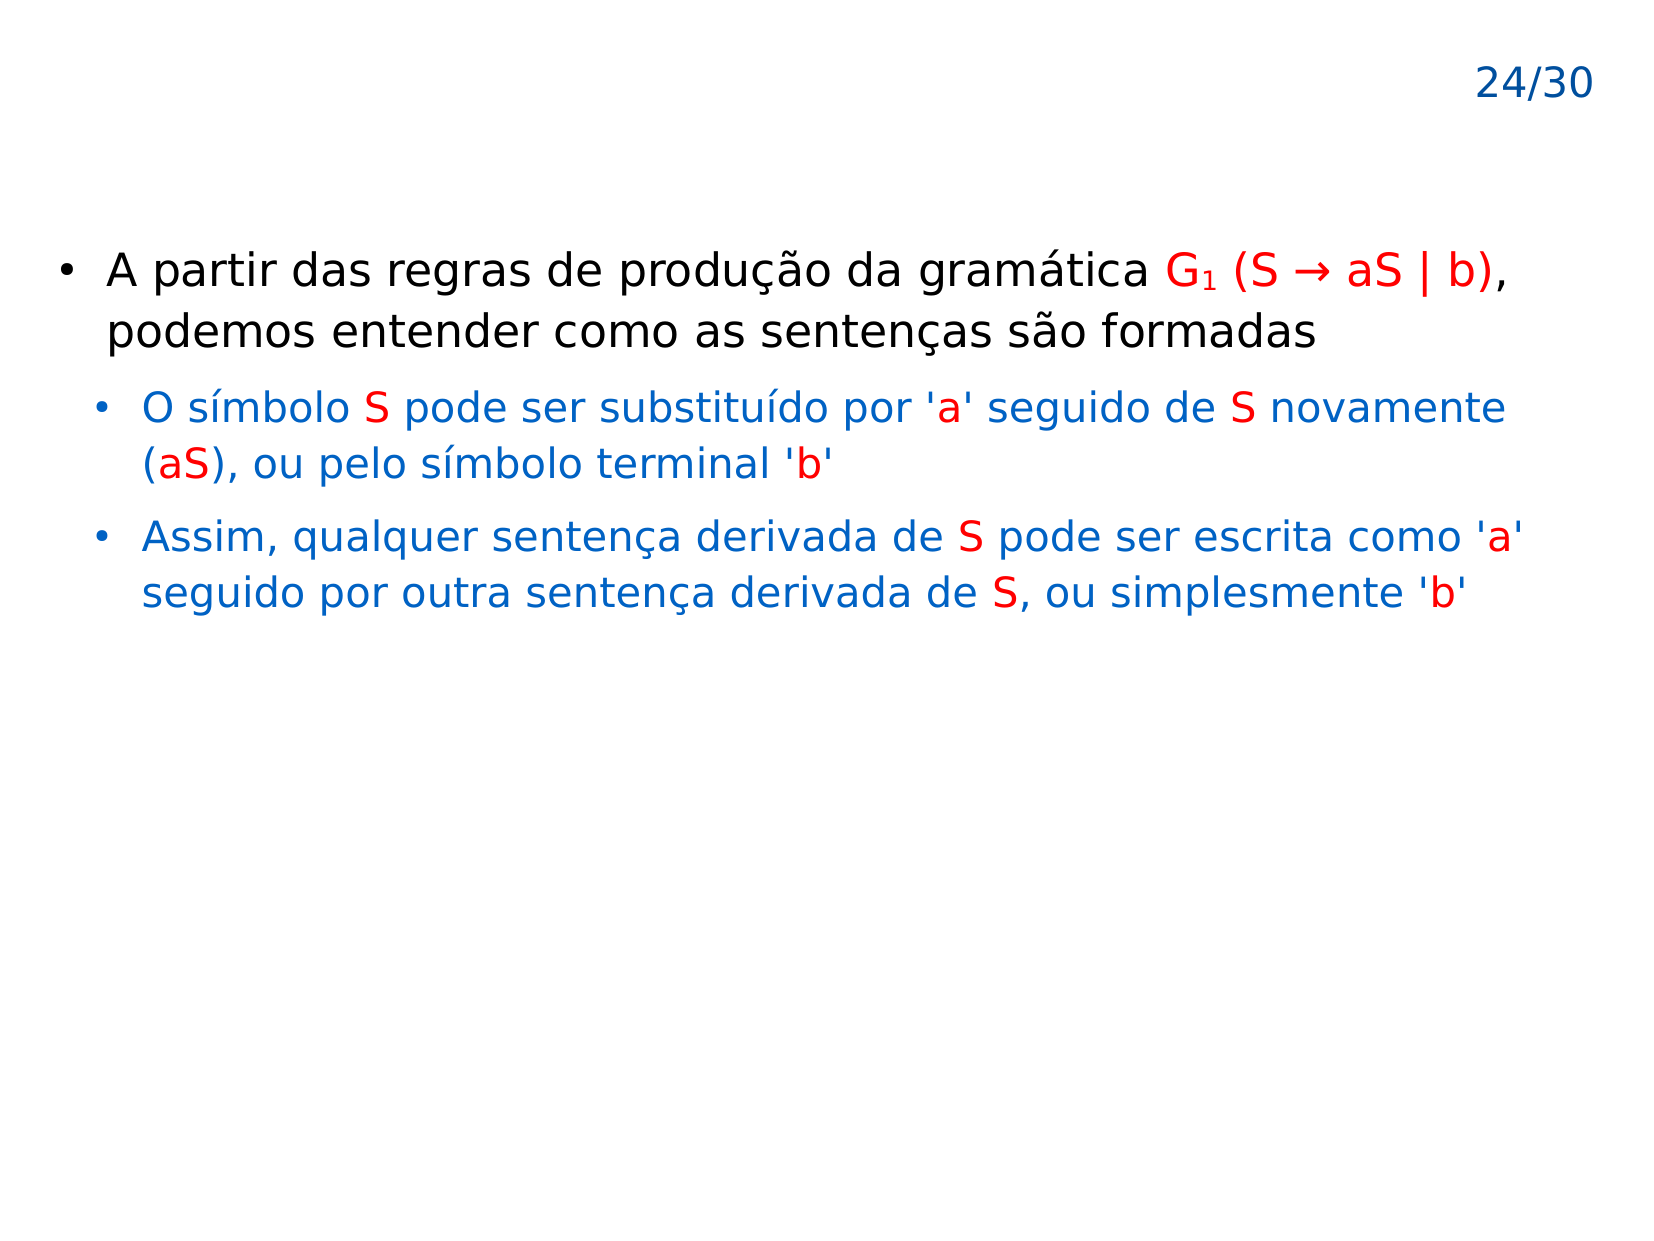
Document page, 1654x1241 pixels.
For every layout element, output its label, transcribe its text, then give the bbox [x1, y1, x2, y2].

list A partir das regras de produção da gramática G1 (S → aS | b), podemos entender como as sentenças são formadas O símbolo S pode ser substituído por 'a' seguido de S novamente (aS), ou pelo símbolo terminal 'b' Assim, qualquer sentença derivada de S pode ser escrita como 'a' seguido por outra sentença derivada de S, ou simplesmente 'b' [59, 236, 1595, 1211]
